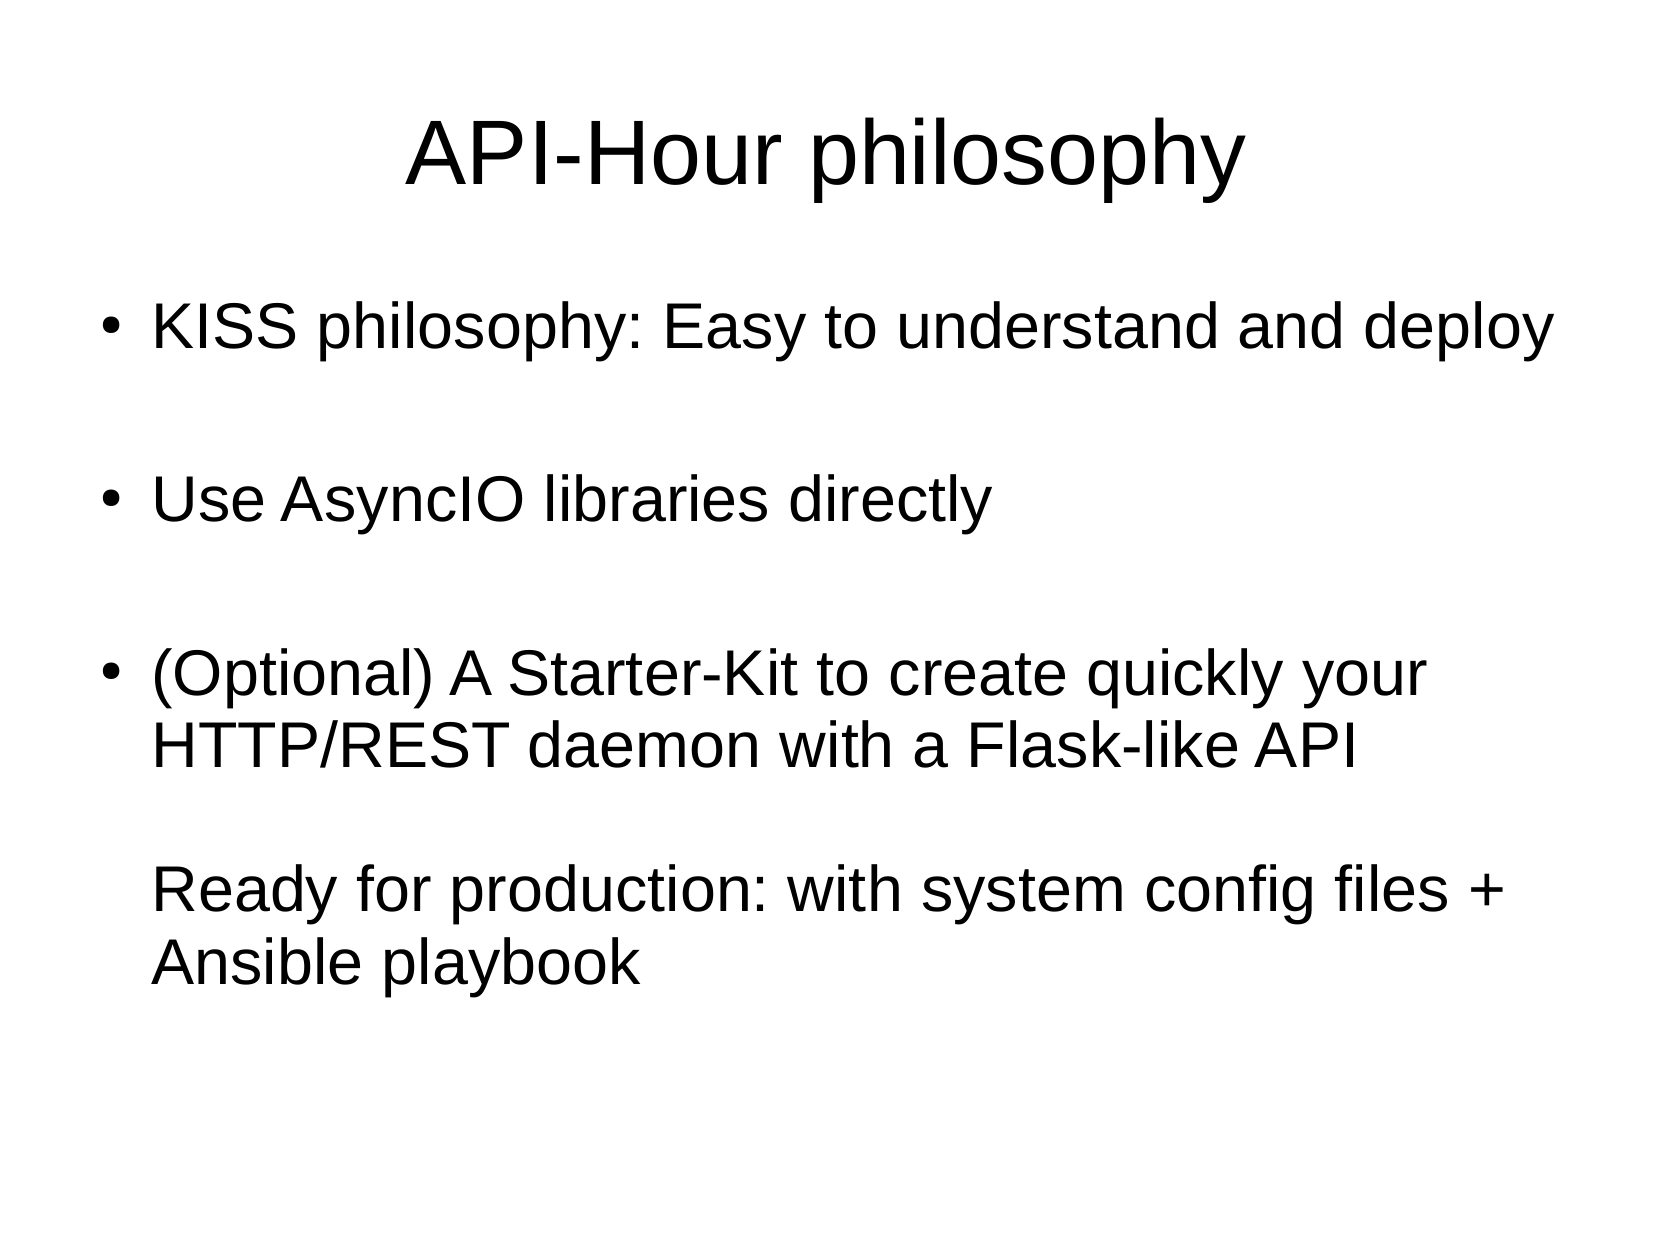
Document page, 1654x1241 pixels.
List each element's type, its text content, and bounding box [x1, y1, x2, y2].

list KISS philosophy: Easy to understand and deploy Use AsyncIO libraries directly (Optional) A Starter-Kit to create quickly your HTTP/REST daemon with a Flask-like API Ready for production: with system config files + Ansible playbook [82, 290, 1571, 1010]
title API-Hour philosophy [82, 49, 1571, 257]
